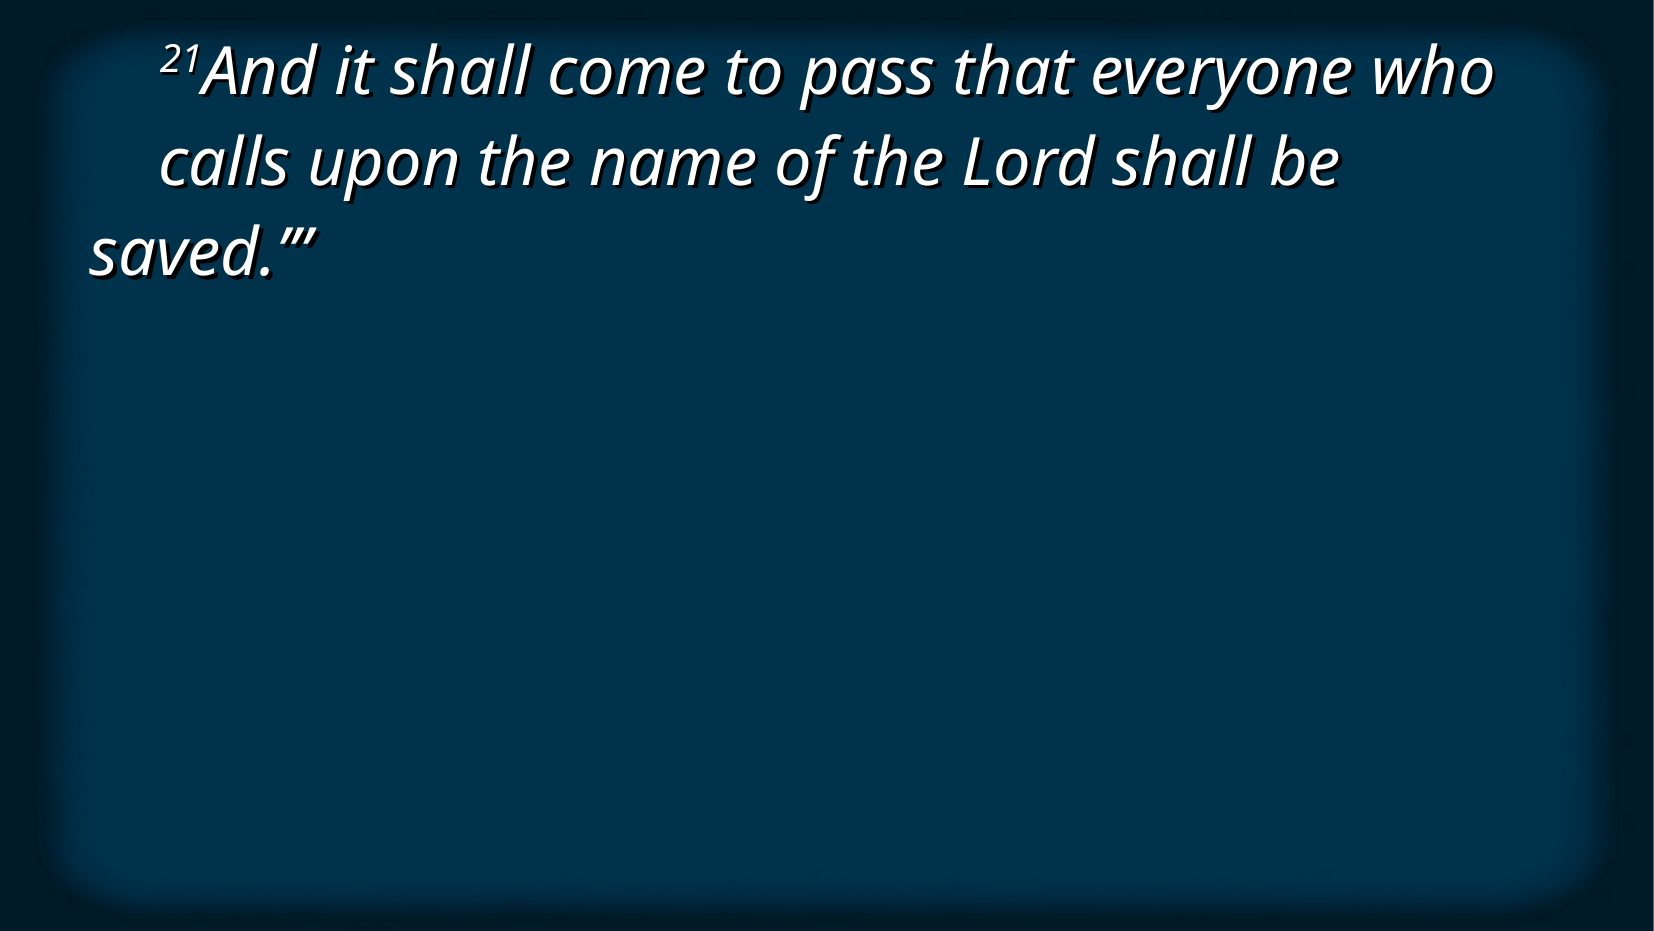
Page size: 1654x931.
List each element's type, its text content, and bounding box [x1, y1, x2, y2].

picture [0, 0, 1654, 931]
text_box 21And it shall come to pass that everyone who calls upon the name of the Lord shall be saved.’” [75, 15, 1591, 226]
